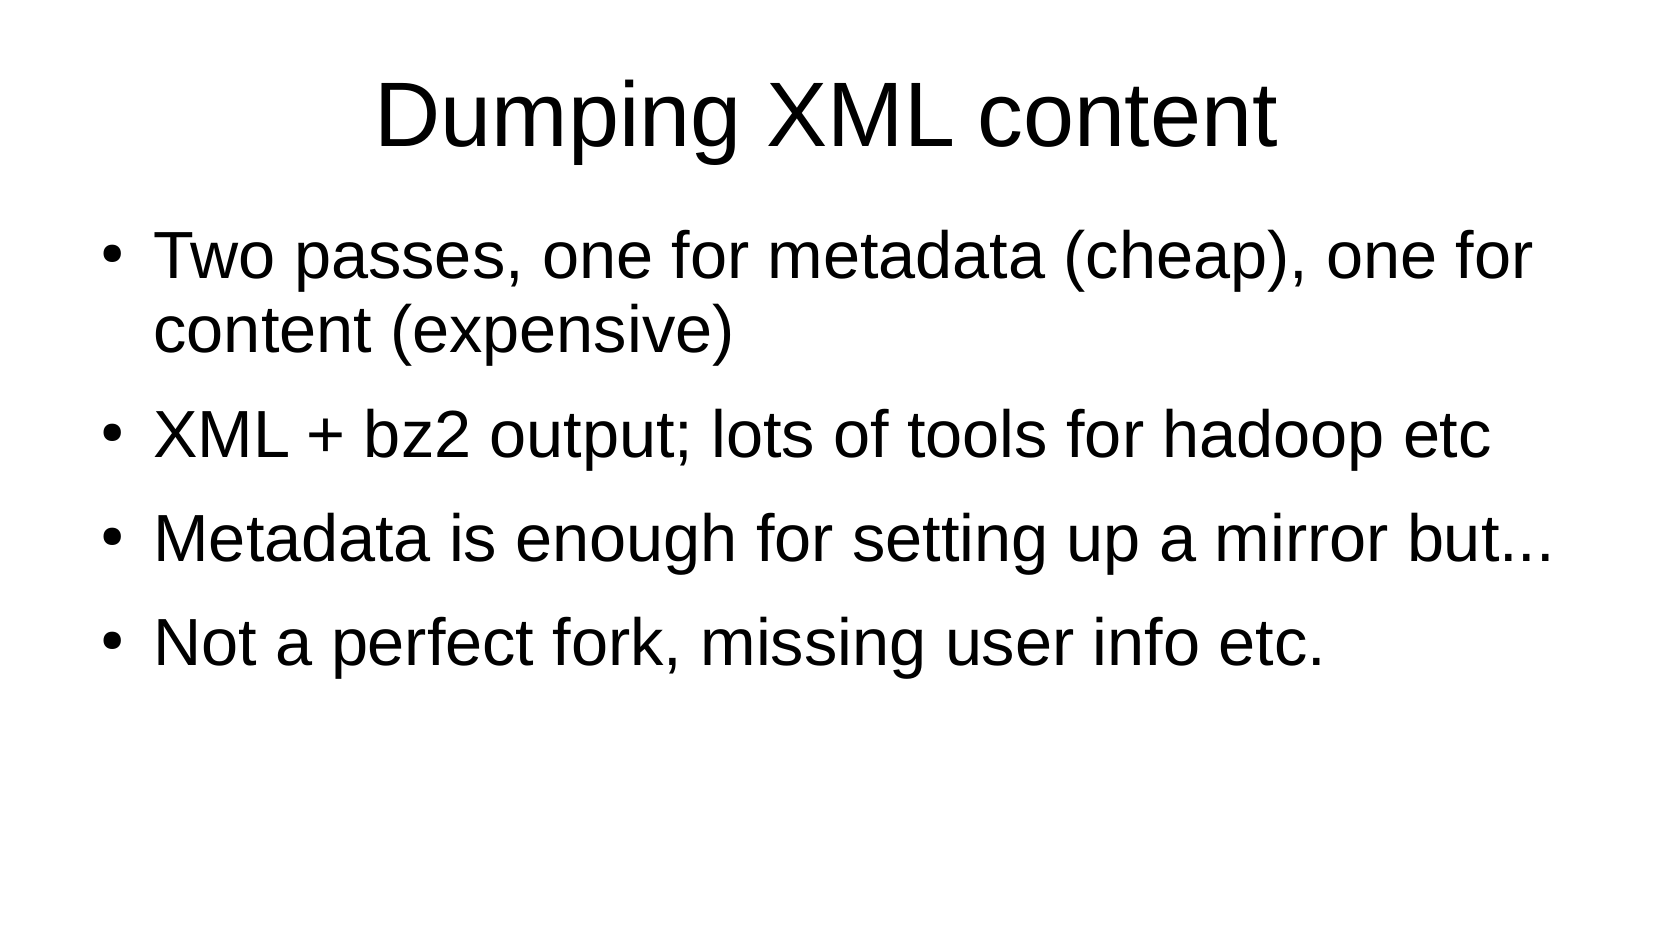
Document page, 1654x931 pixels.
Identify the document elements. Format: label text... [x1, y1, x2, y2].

list Two passes, one for metadata (cheap), one for content (expensive) XML + bz2 output; lots of tools for hadoop etc Metadata is enough for setting up a mirror but... Not a perfect fork, missing user info etc. [82, 217, 1571, 758]
title Dumping XML content [82, 37, 1571, 193]
